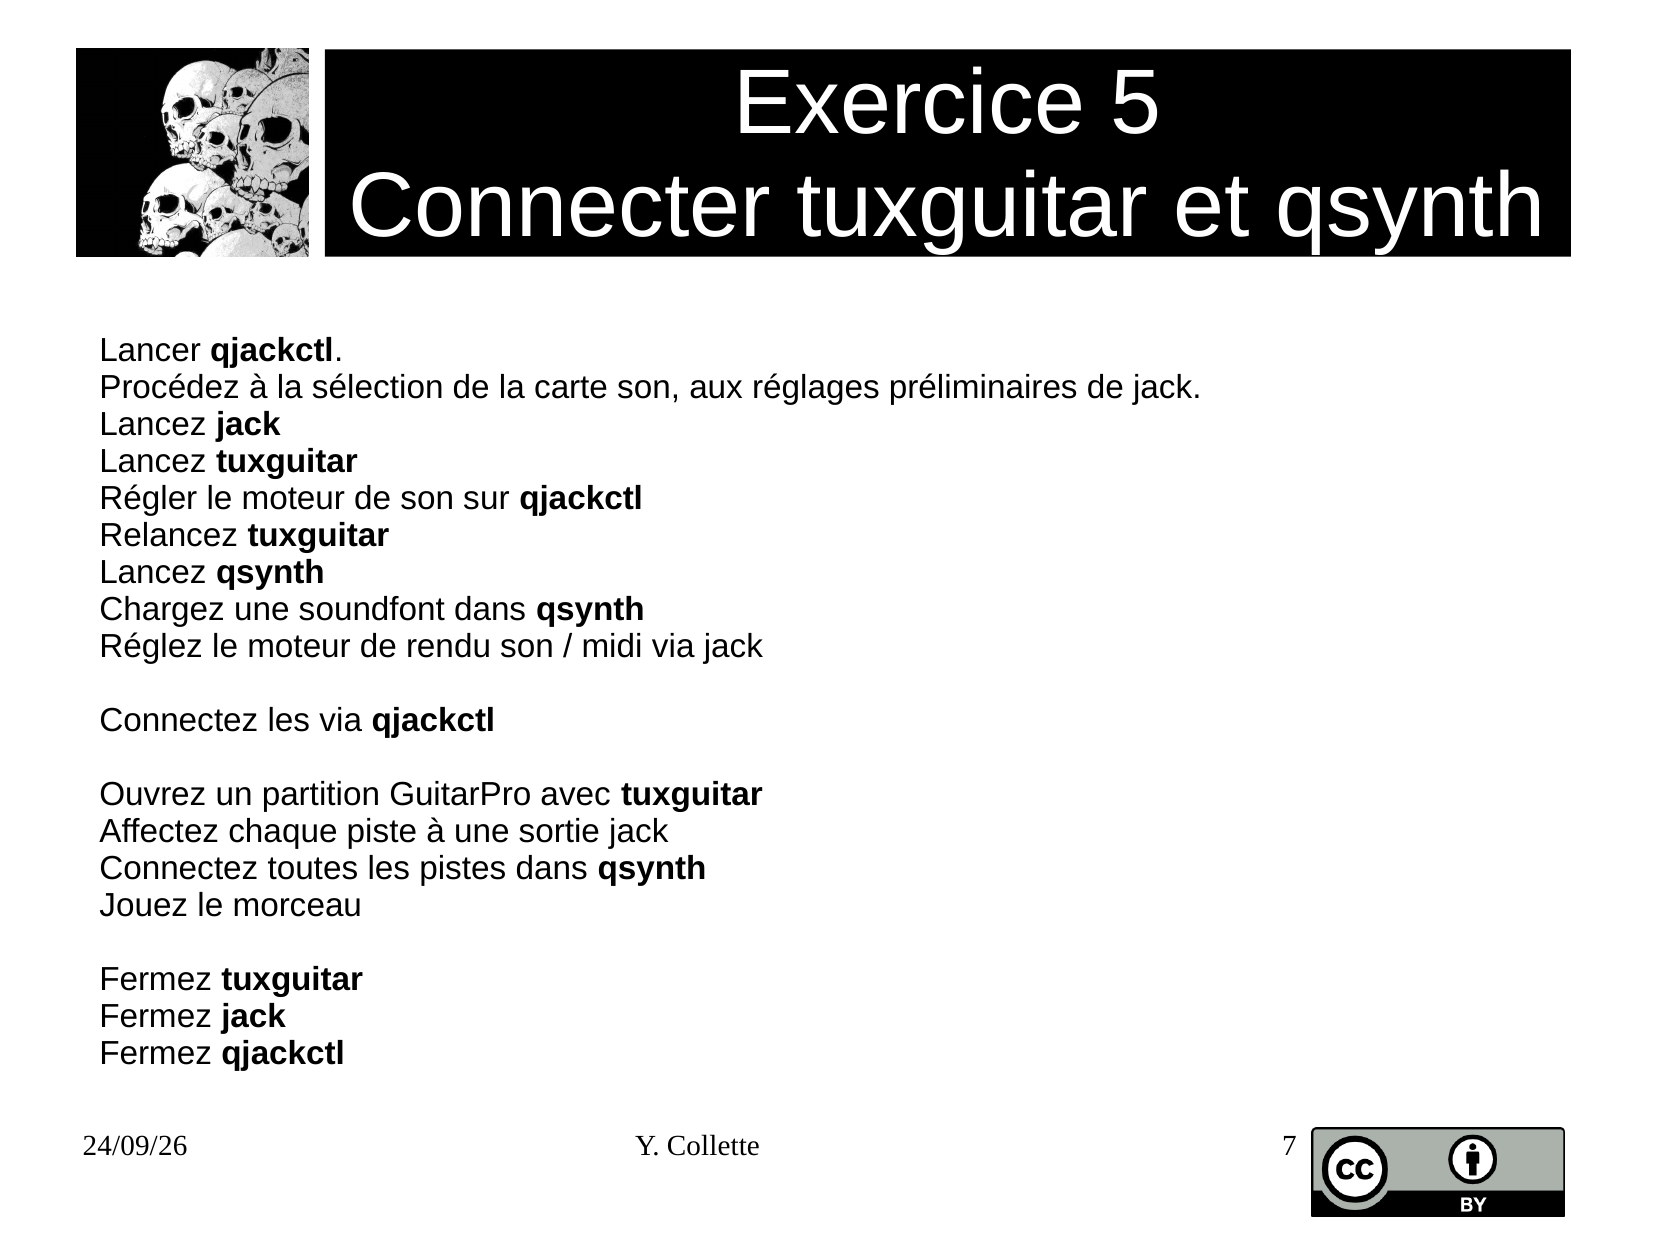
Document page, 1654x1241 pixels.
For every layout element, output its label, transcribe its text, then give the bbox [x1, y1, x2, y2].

picture [1311, 1127, 1565, 1217]
text_box Lancer qjackctl. Procédez à la sélection de la carte son, aux réglages préliminaires de jack. Lancez jack Lancez tuxguitar Régler le moteur de son sur qjackctl Relancez tuxguitar Lancez qsynth Chargez une soundfont dans qsynth Réglez le moteur de rendu son / midi via jack Connectez les via qjackctl Ouvrez un partition GuitarPro avec tuxguitar Affectez chaque piste à une sortie jack Connectez toutes les pistes dans qsynth Jouez le morceau Fermez tuxguitar Fermez jack Fermez qjackctl [84, 286, 1571, 1094]
title Exercice 5 Connecter tuxguitar et qsynth [324, 49, 1571, 257]
picture [76, 48, 309, 257]
